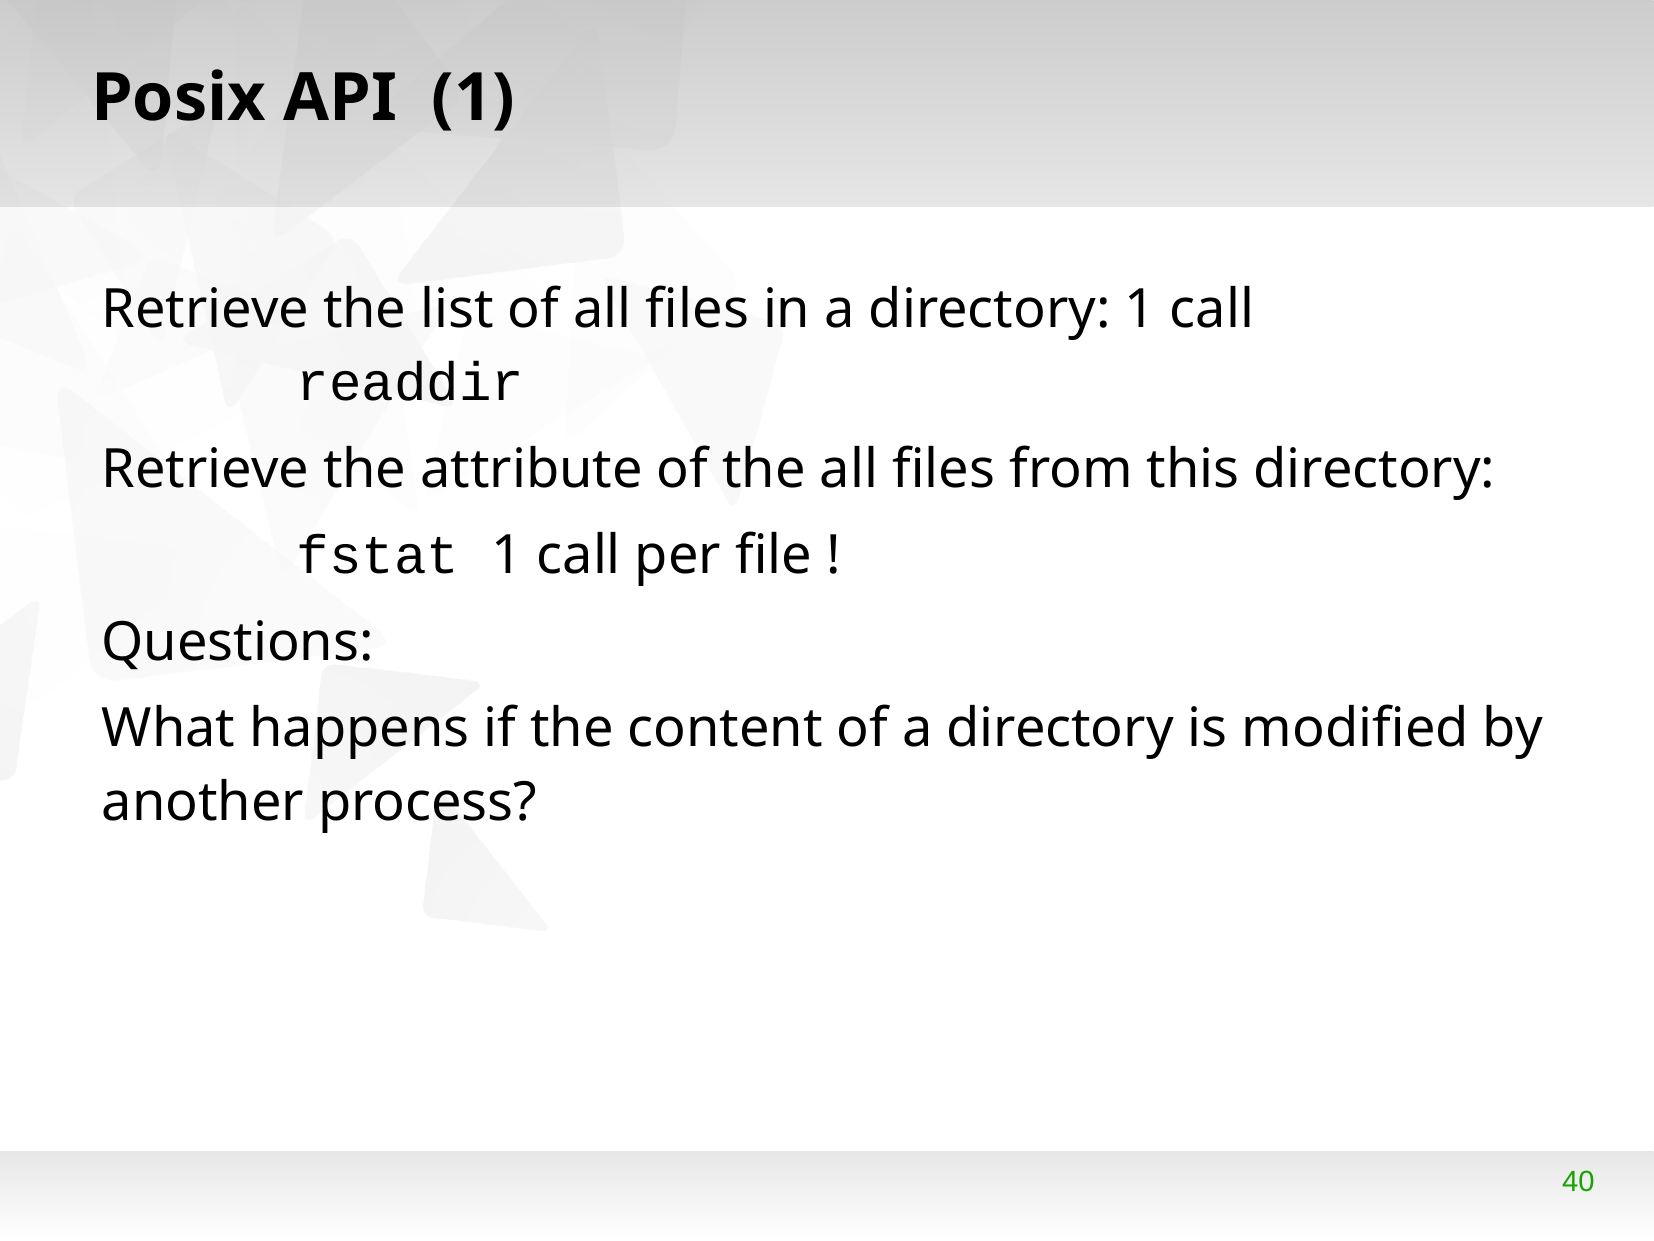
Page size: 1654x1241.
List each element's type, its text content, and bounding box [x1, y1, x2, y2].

list Retrieve the list of all files in a directory: 1 call readdir Retrieve the attribute of the all files from this directory: fstat 1 call per file ! Questions: What happens if the content of a directory is modified by another process? [101, 269, 1615, 1012]
title Posix API (1) [90, 0, 1437, 199]
picture [0, 0, 783, 931]
